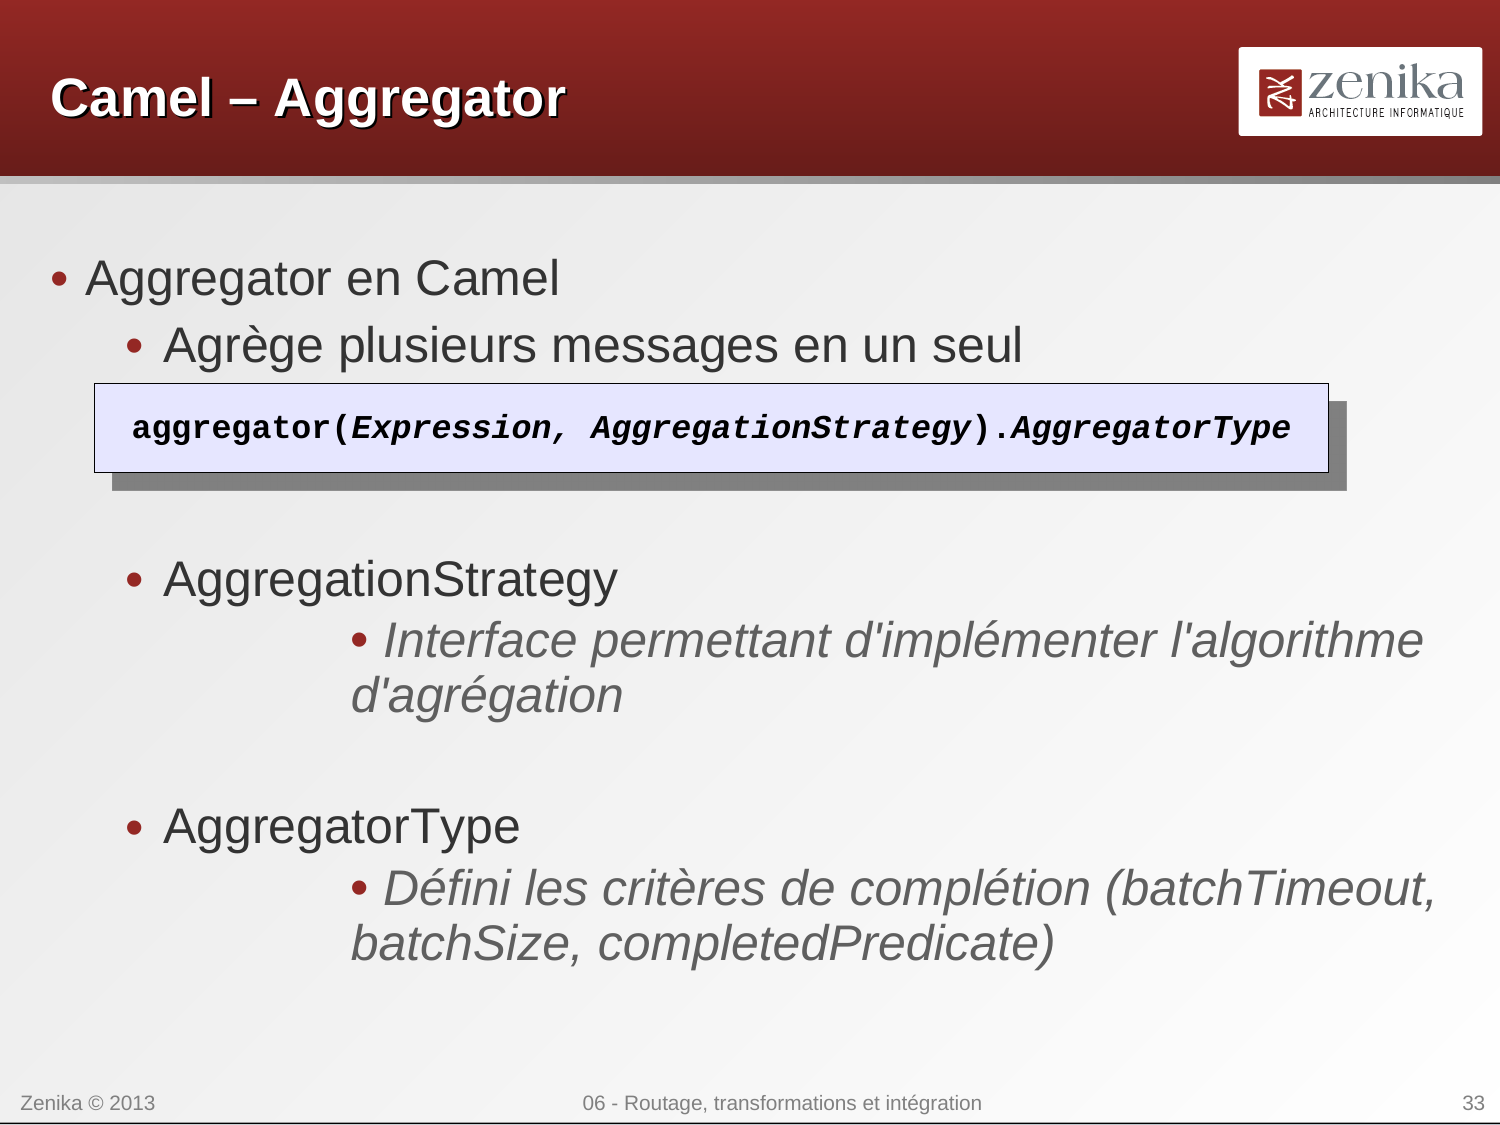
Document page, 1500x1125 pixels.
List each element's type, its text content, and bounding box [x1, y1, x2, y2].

picture [1257, 58, 1464, 125]
title Camel – Aggregator [50, 22, 1206, 172]
text_box aggregator(Expression, AggregationStrategy).AggregatorType [94, 383, 1329, 473]
list Aggregator en Camel Agrège plusieurs messages en un seul AggregationStrategy Interface permettant d'implémenter l'algorithme d'agrégation AggregatorType Défini les critères de complétion (batchTimeout, batchSize, completedPredicate) [50, 250, 1477, 1106]
